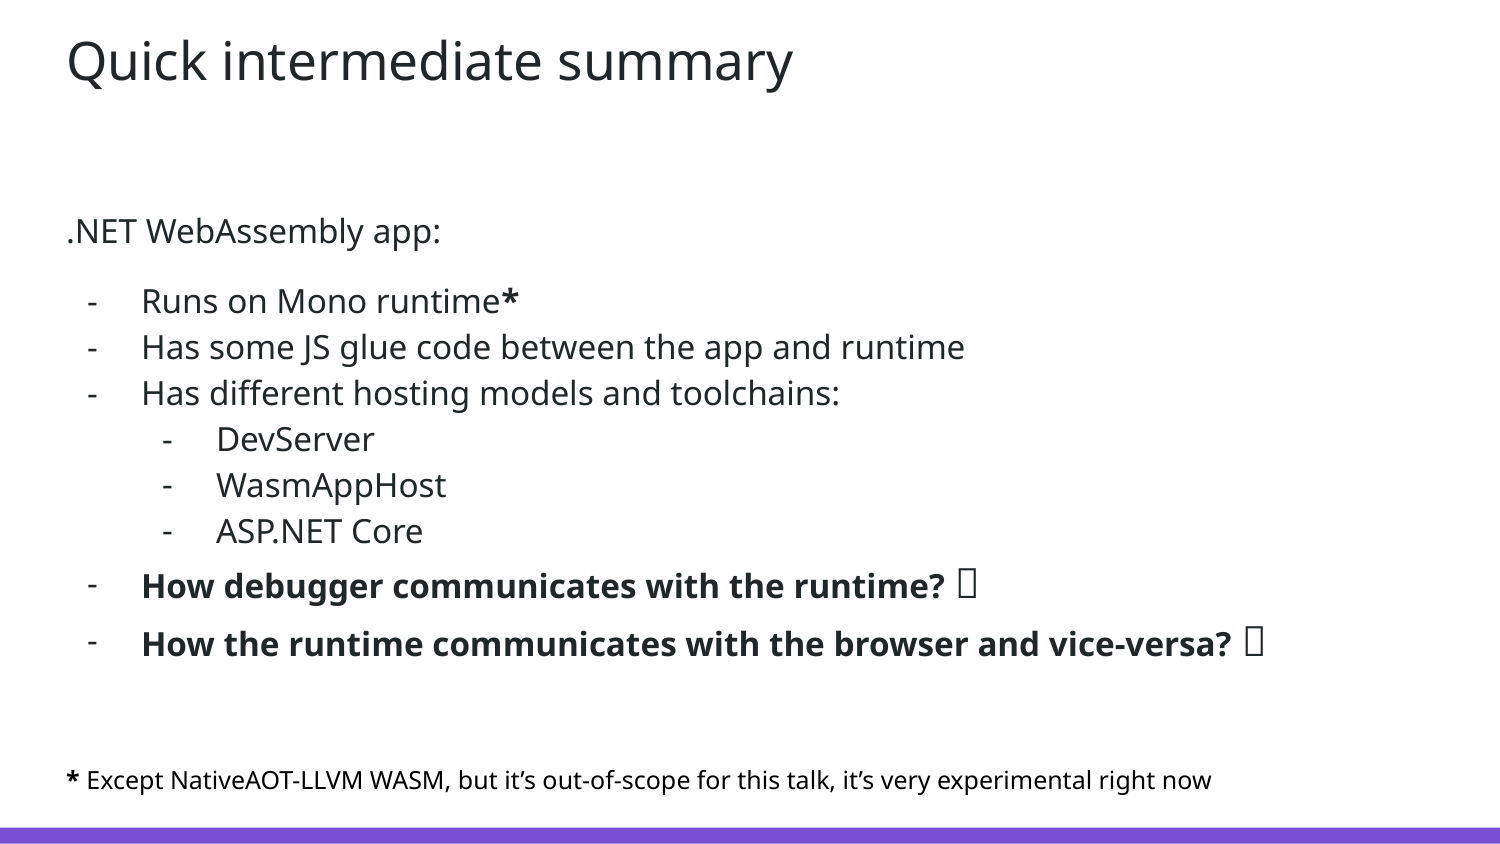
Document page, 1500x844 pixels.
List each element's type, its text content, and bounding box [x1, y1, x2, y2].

text_box * Except NativeAOT-LLVM WASM, but it’s out-of-scope for this talk, it’s very experimental right now [51, 749, 1469, 810]
list .NET WebAssembly app: Runs on Mono runtime* Has some JS glue code between the app and runtime Has different hosting models and toolchains: DevServer WasmAppHost ASP.NET Core How debugger communicates with the runtime? 🤔 How the runtime communicates with the browser and vice-versa? 🤔 [51, 189, 1449, 749]
title Quick intermediate summary [51, 12, 1449, 106]
